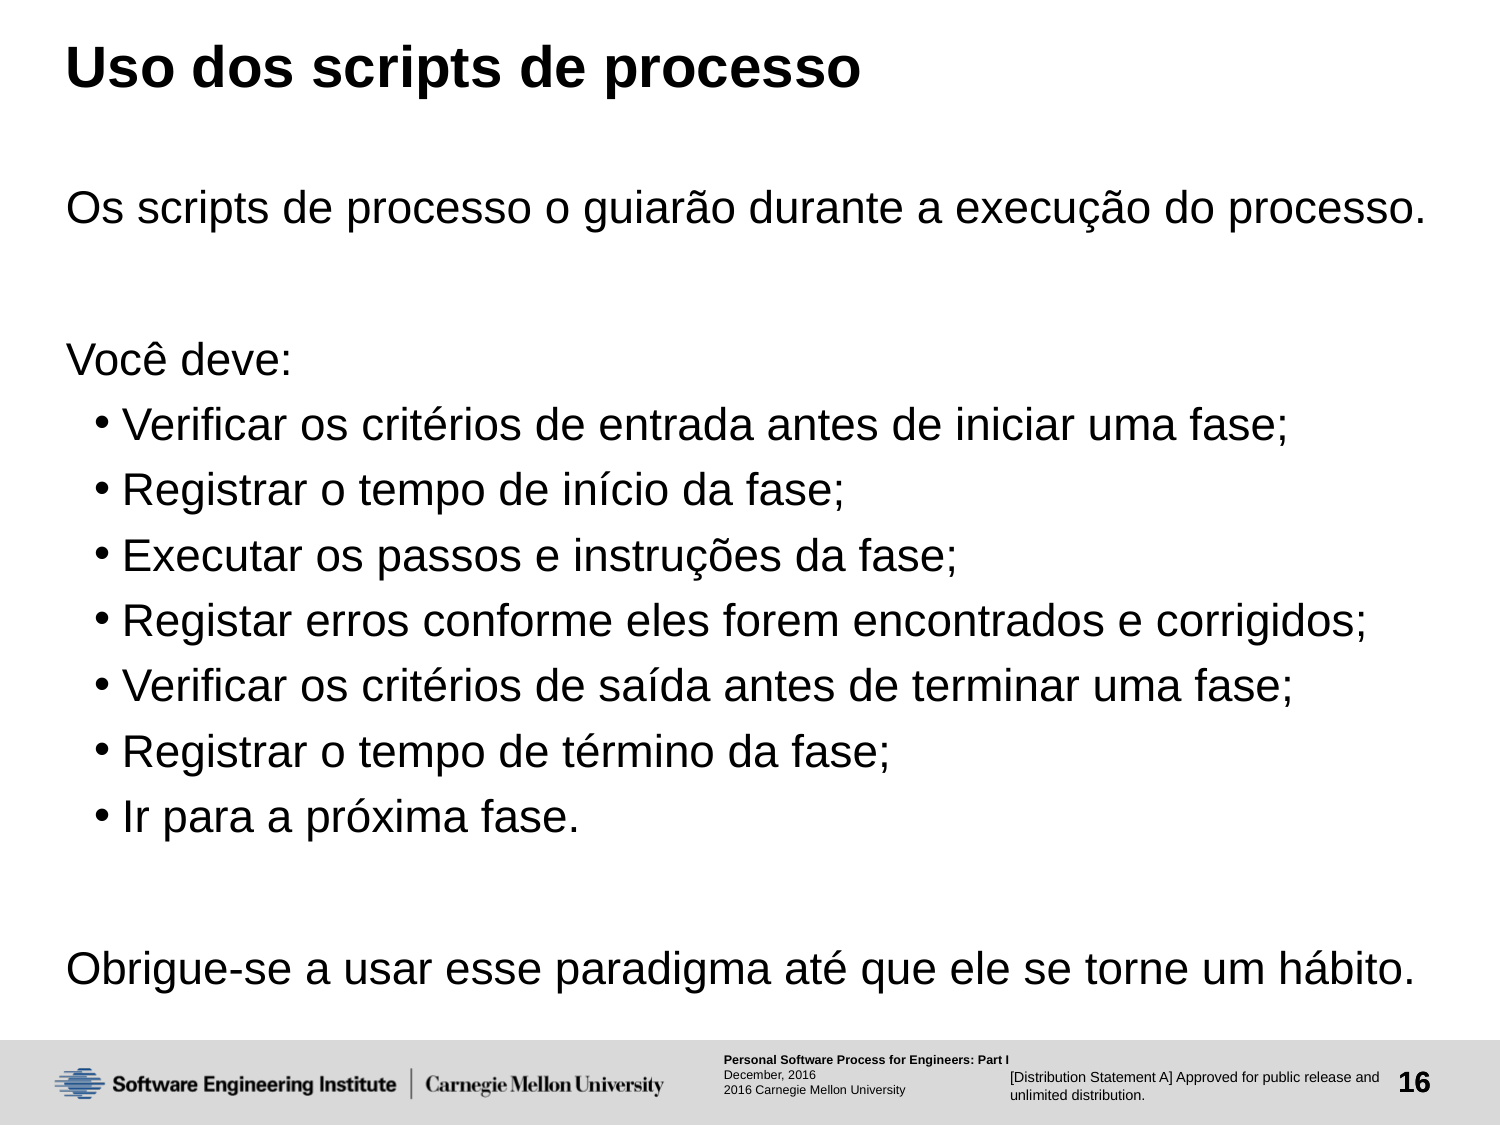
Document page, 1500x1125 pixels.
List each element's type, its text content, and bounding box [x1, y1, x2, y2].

title Uso dos scripts de processo [65, 37, 1313, 148]
list Os scripts de processo o guiarão durante a execução do processo. Você deve: Verificar os critérios de entrada antes de iniciar uma fase; Registrar o tempo de início da fase; Executar os passos e instruções da fase; Registar erros conforme eles forem encontrados e corrigidos; Verificar os critérios de saída antes de terminar uma fase; Registrar o tempo de término da fase; Ir para a próxima fase. Obrigue-se a usar esse paradigma até que ele se torne um hábito. [65, 177, 1431, 1000]
picture [46, 1061, 673, 1104]
